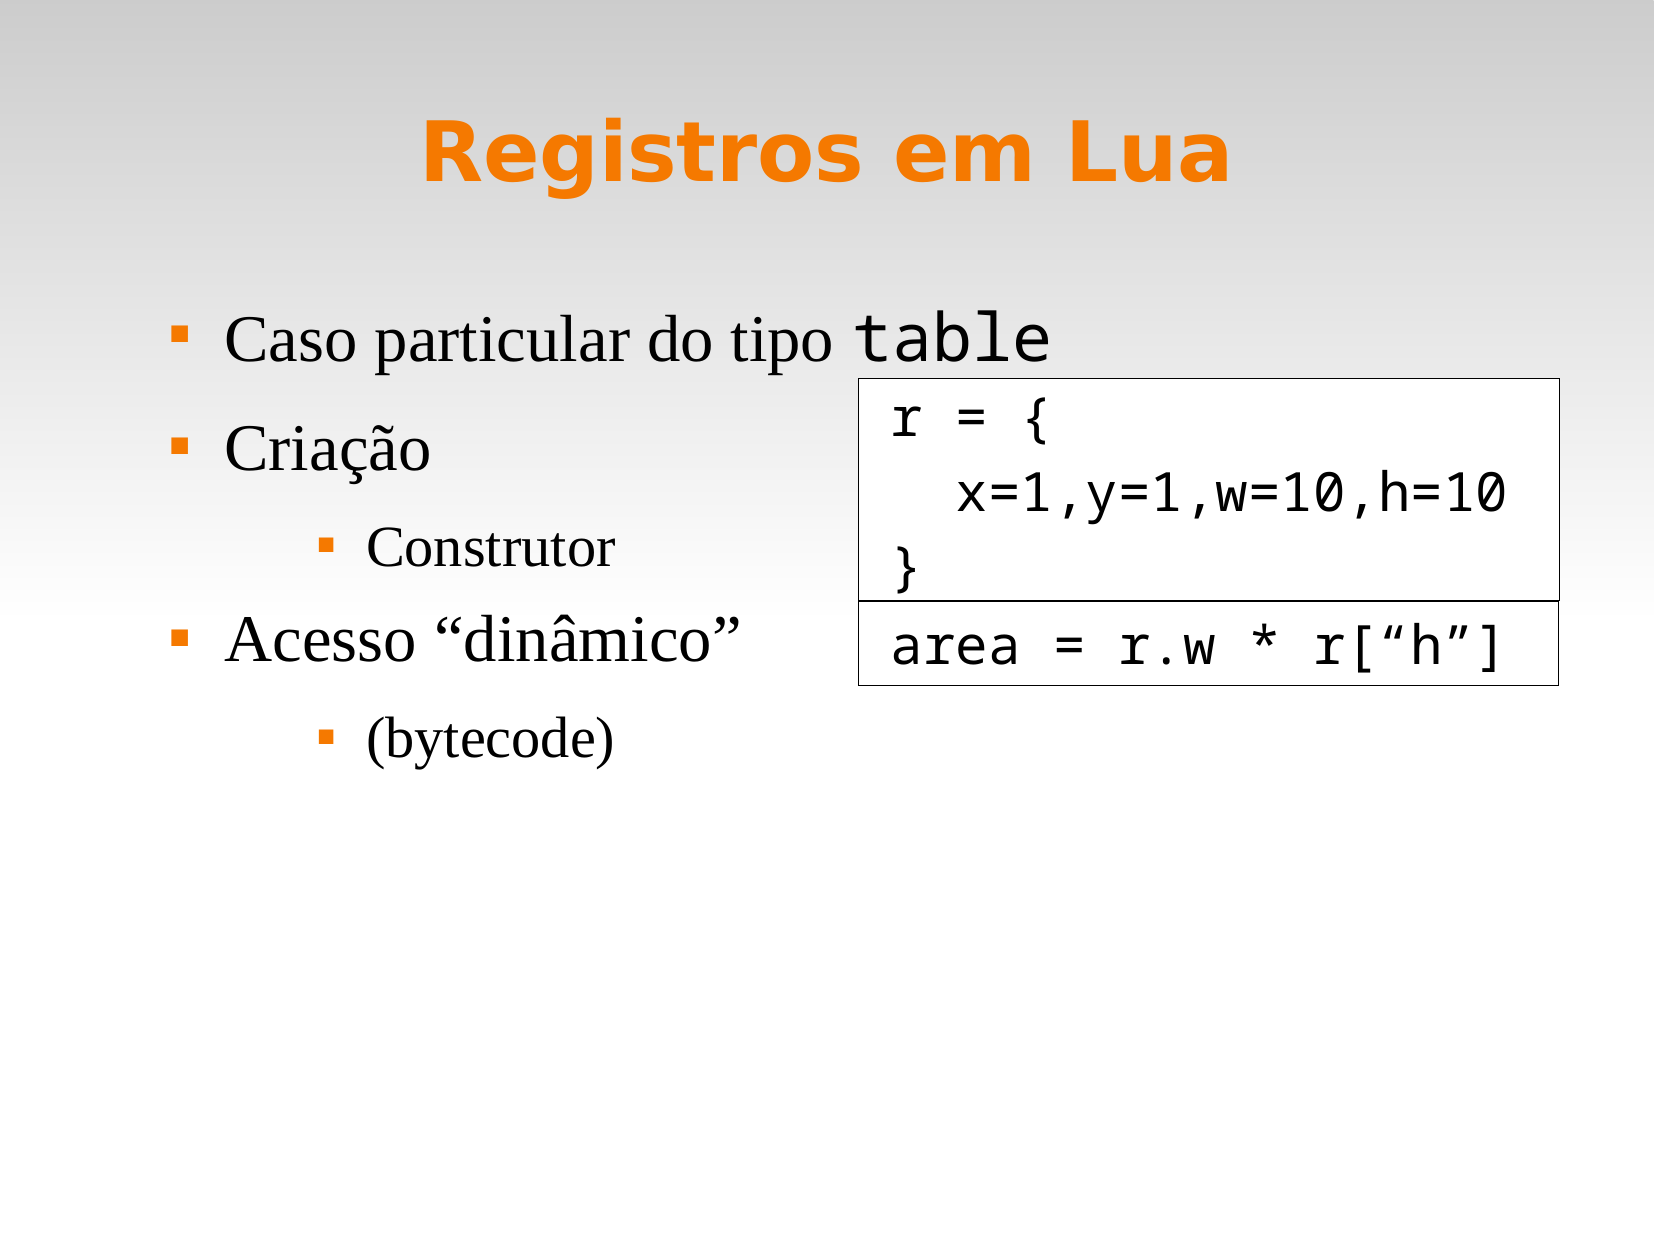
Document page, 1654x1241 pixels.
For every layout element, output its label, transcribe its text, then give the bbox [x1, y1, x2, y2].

list Caso particular do tipo table Criação Construtor Acesso “dinâmico” (bytecode) [82, 290, 1571, 1190]
text_box area = r.w * r[“h”] [858, 601, 1559, 686]
text_box r = { x=1,y=1,w=10,h=10 } [858, 397, 1560, 583]
title Registros em Lua [82, 49, 1571, 257]
